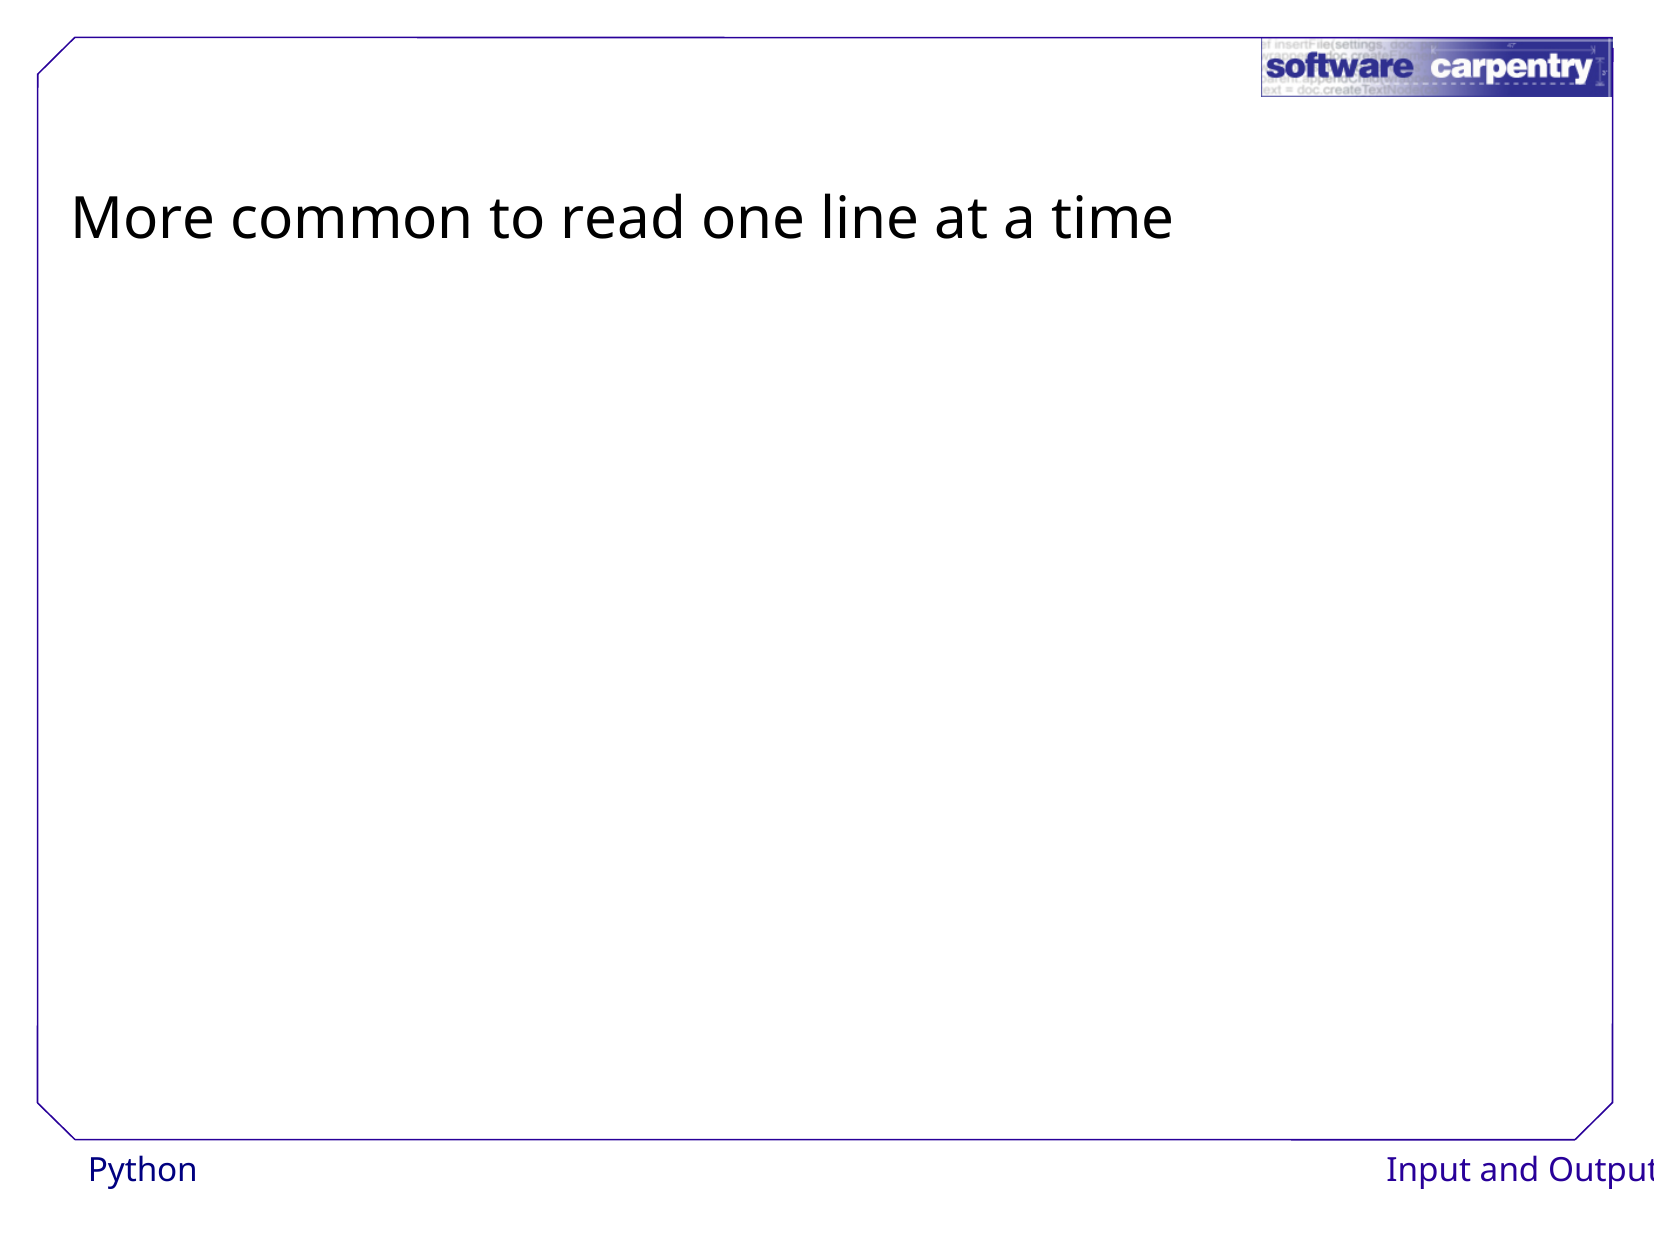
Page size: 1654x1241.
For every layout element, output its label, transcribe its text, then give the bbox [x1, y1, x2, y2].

picture [1261, 39, 1613, 97]
text_box More common to read one line at a time [55, 138, 1340, 259]
